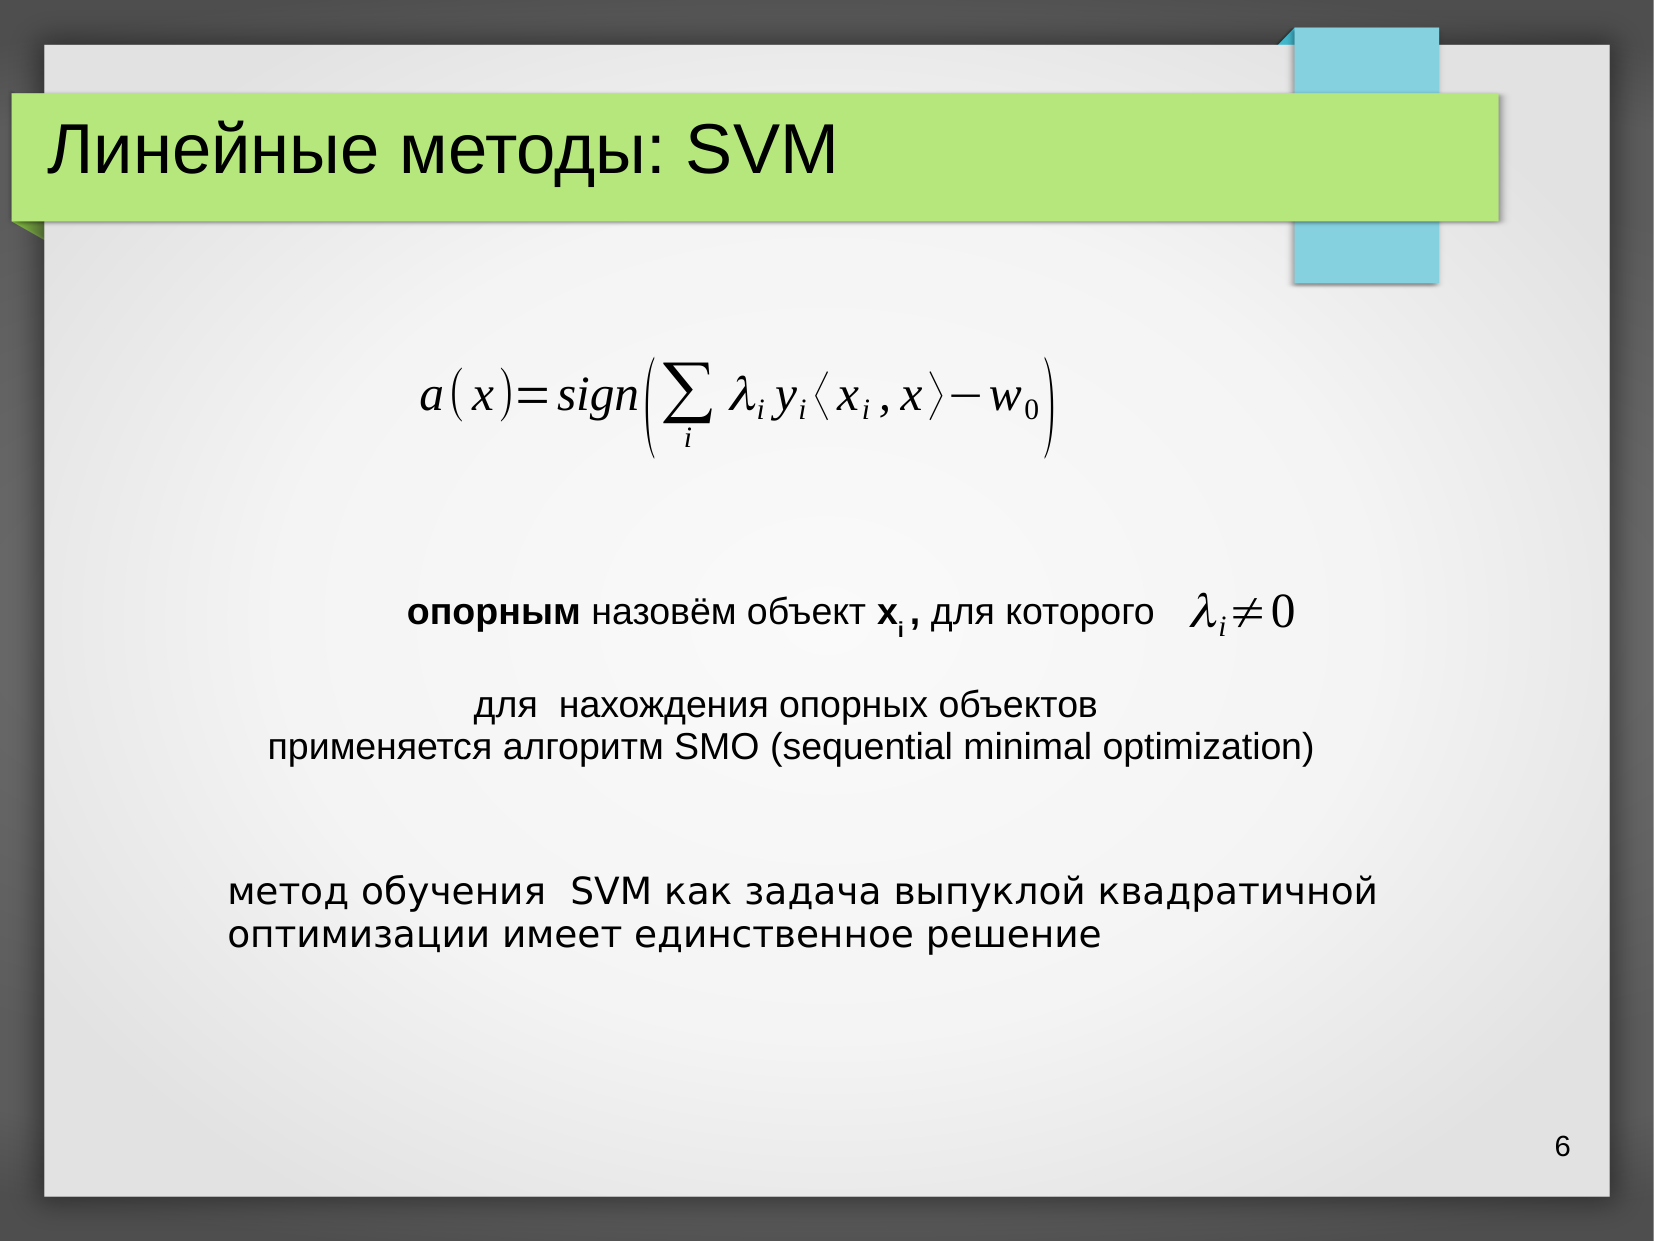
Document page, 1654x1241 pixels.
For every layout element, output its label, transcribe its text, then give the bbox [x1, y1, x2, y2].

chart [1181, 590, 1302, 647]
text_box опорным назовём объект xi , для которого для нахождения опорных объектов применяется алгоритм SMO (sequential minimal optimization) [129, 566, 1453, 792]
title Линейные методы: SVM [47, 109, 1501, 189]
picture [0, 0, 1654, 1241]
chart [411, 354, 1063, 462]
text_box метод обучения SVM как задача выпуклой квадратичной оптимизации имеет единственное решение [212, 862, 1406, 1052]
